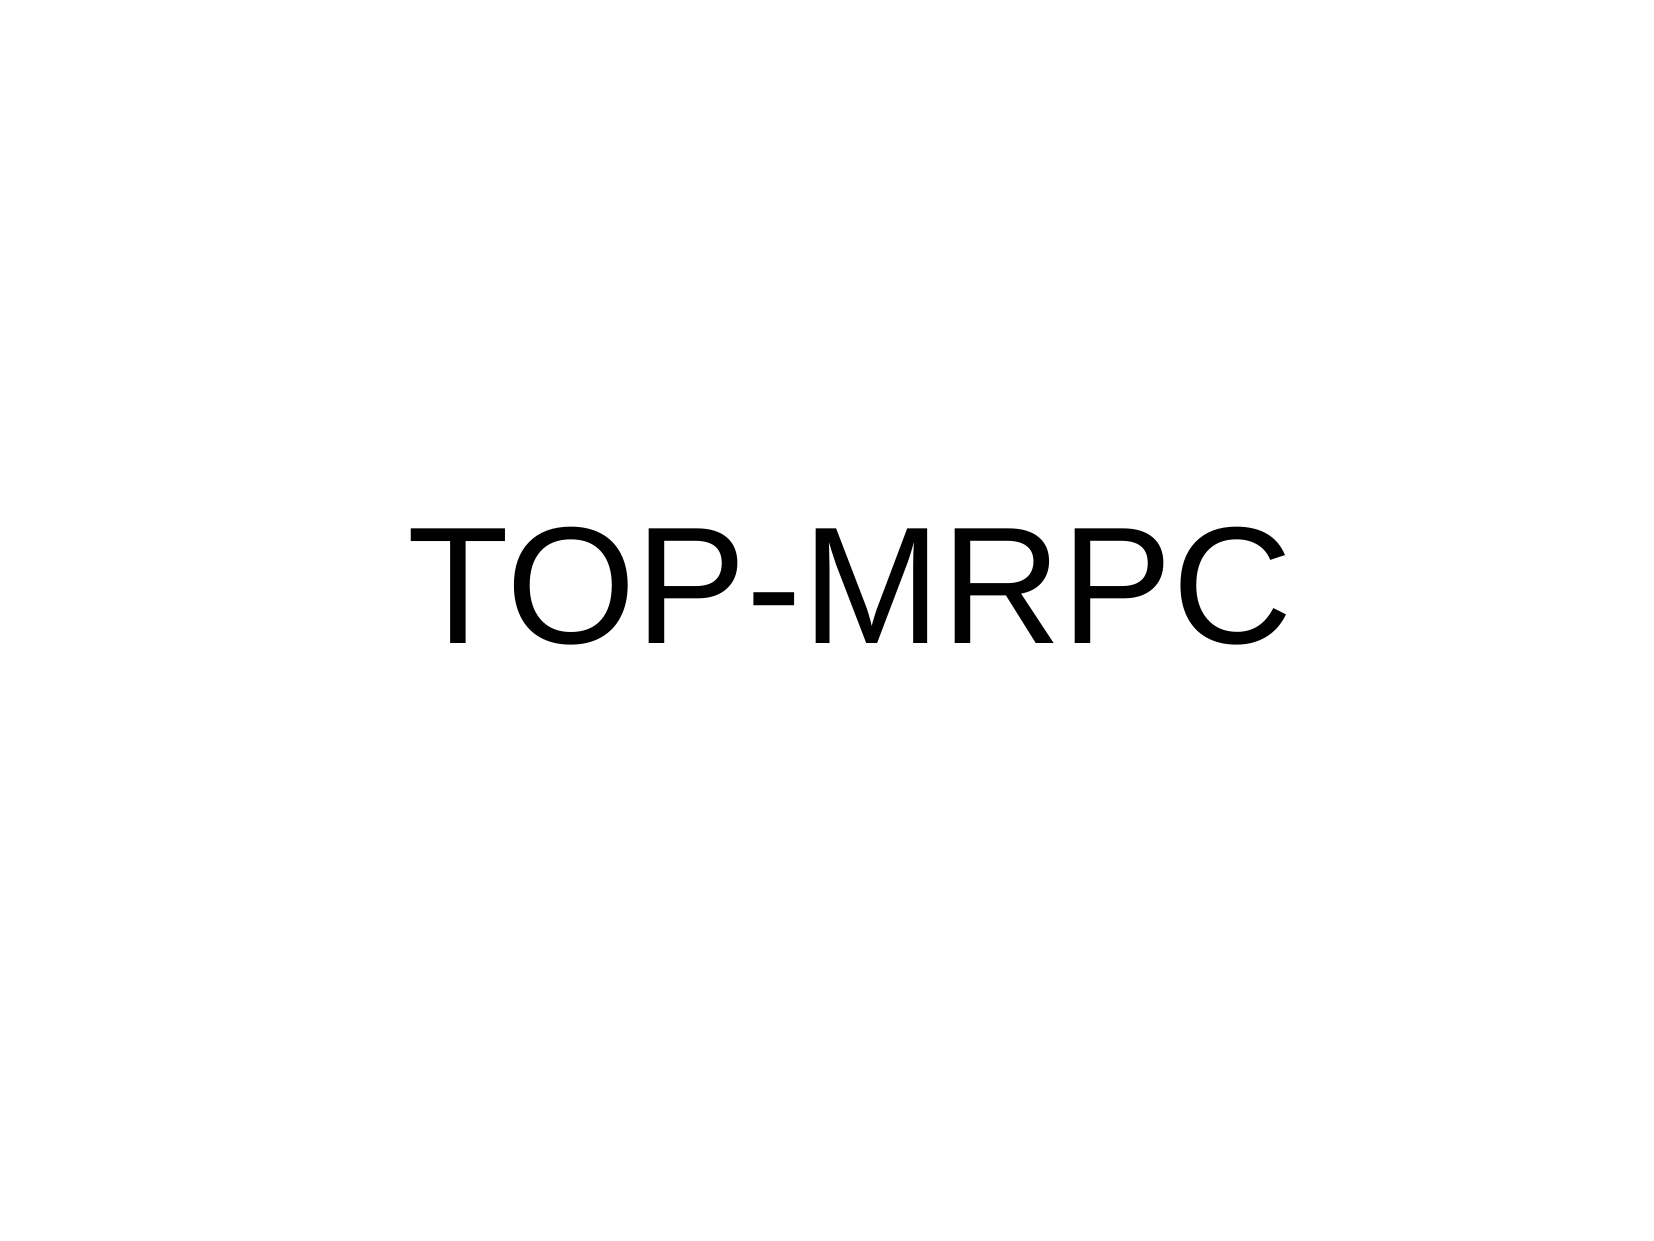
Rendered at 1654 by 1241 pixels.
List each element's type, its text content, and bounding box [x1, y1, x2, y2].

text_box TOP-MRPC [228, 484, 1474, 687]
